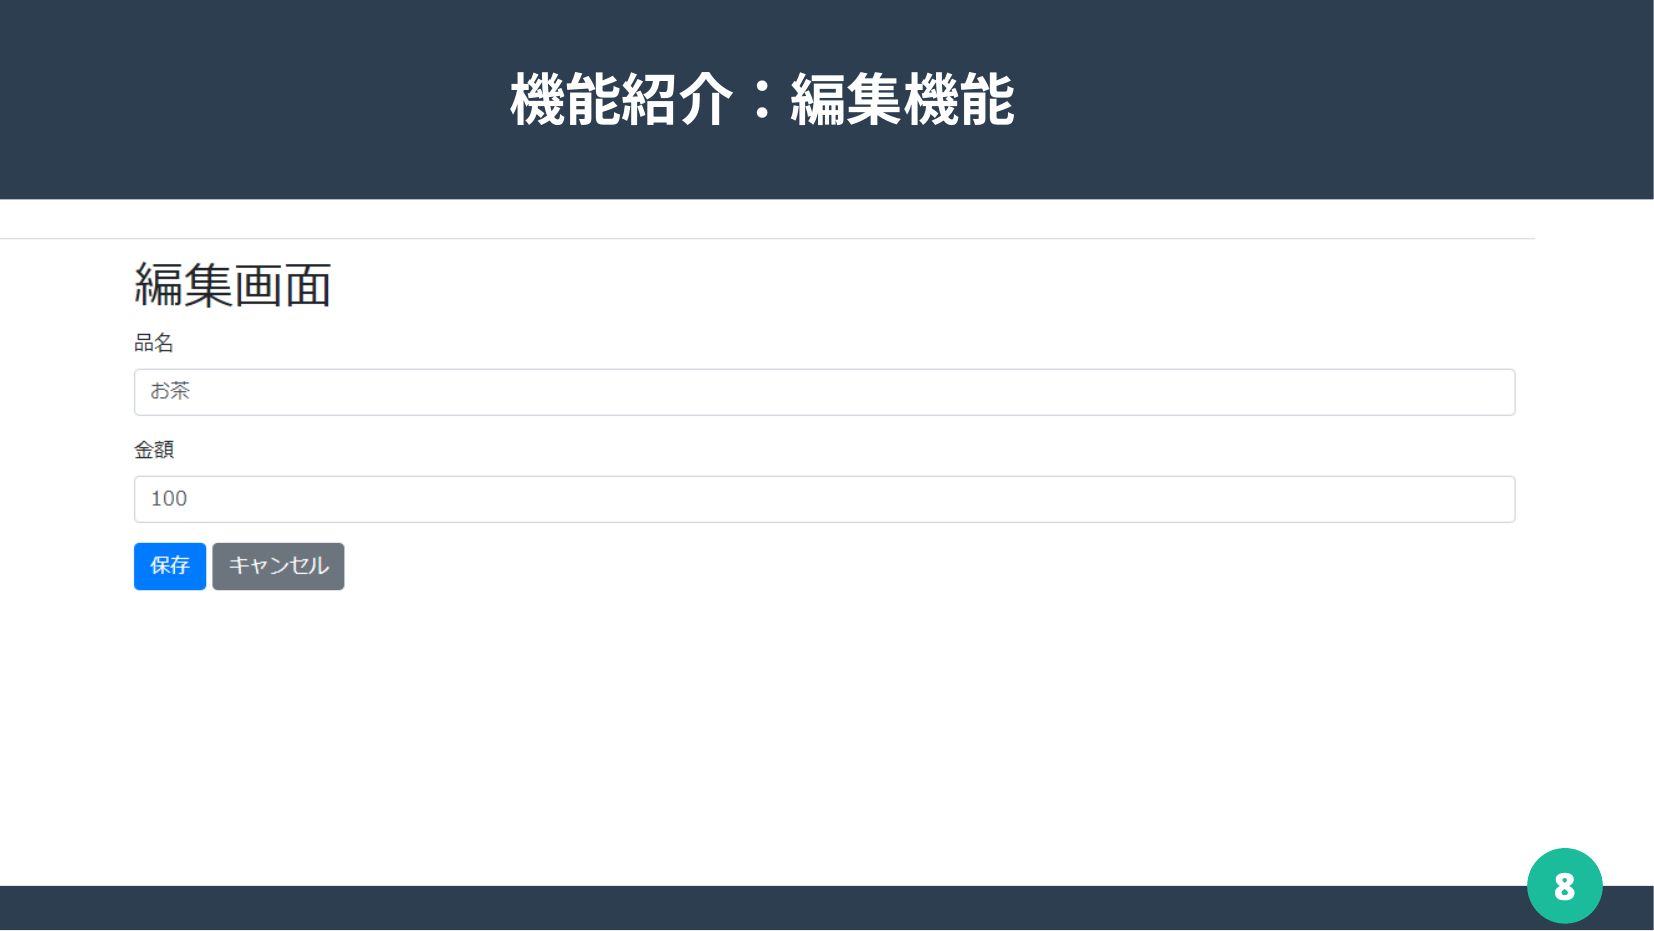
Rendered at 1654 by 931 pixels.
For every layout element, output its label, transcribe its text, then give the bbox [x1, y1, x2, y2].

picture [0, 236, 1536, 621]
title 機能紹介：編集機能 [59, 37, 1595, 155]
